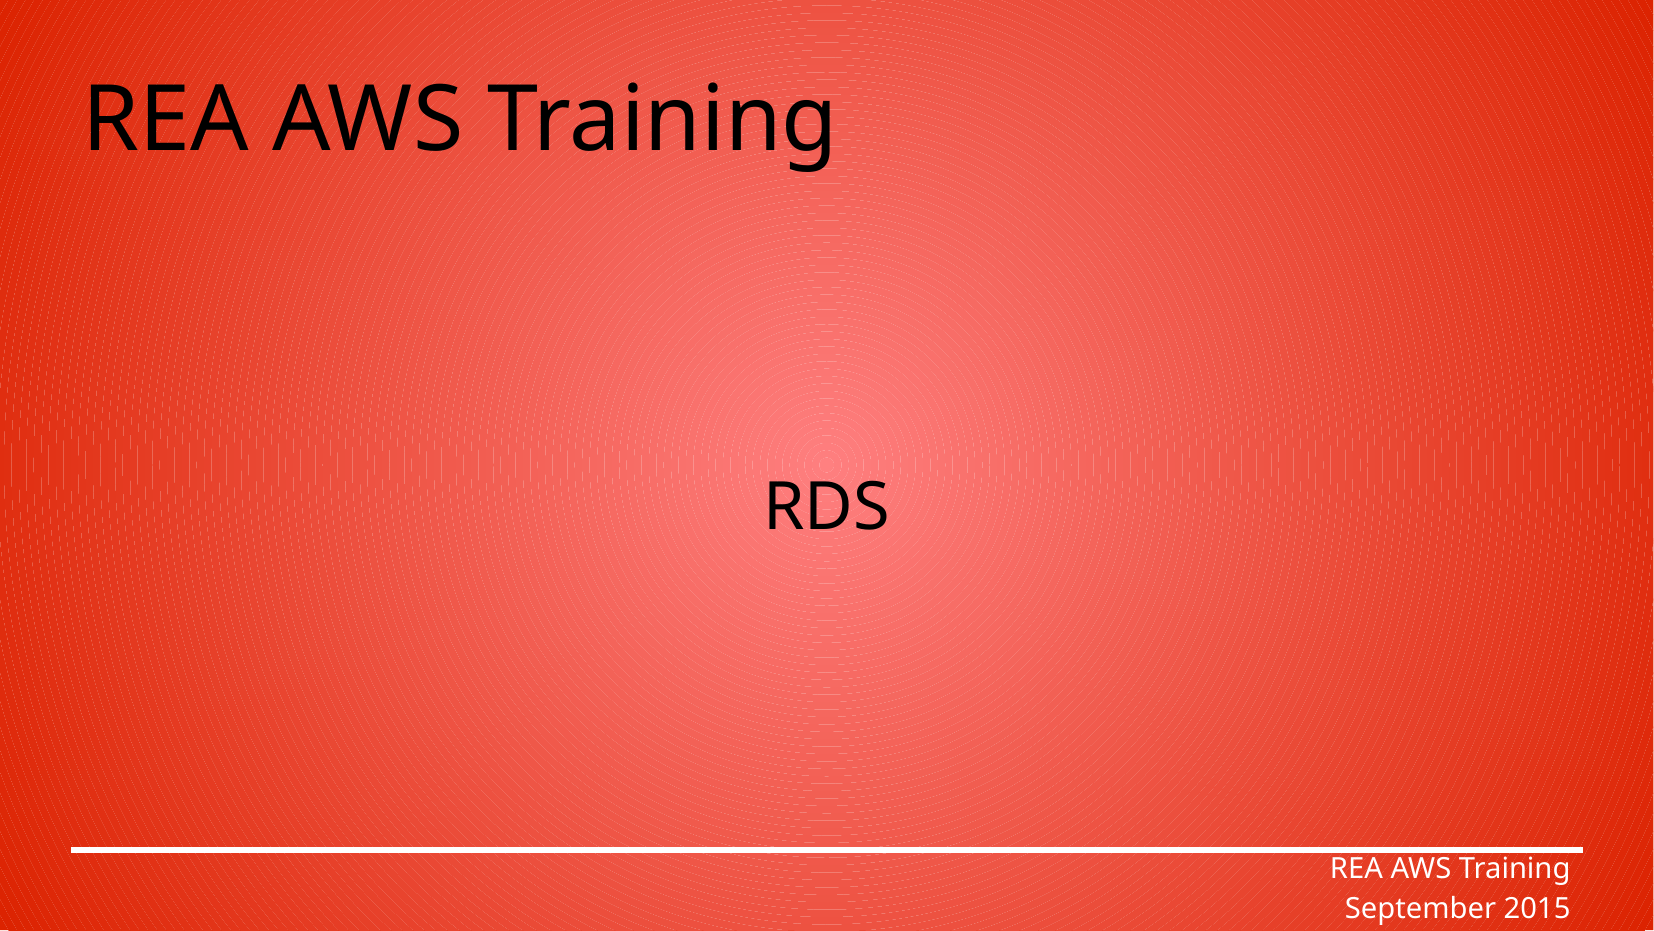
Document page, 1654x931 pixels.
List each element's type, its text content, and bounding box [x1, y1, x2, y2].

list RDS [82, 217, 1571, 758]
title REA AWS Training [82, 37, 1571, 193]
